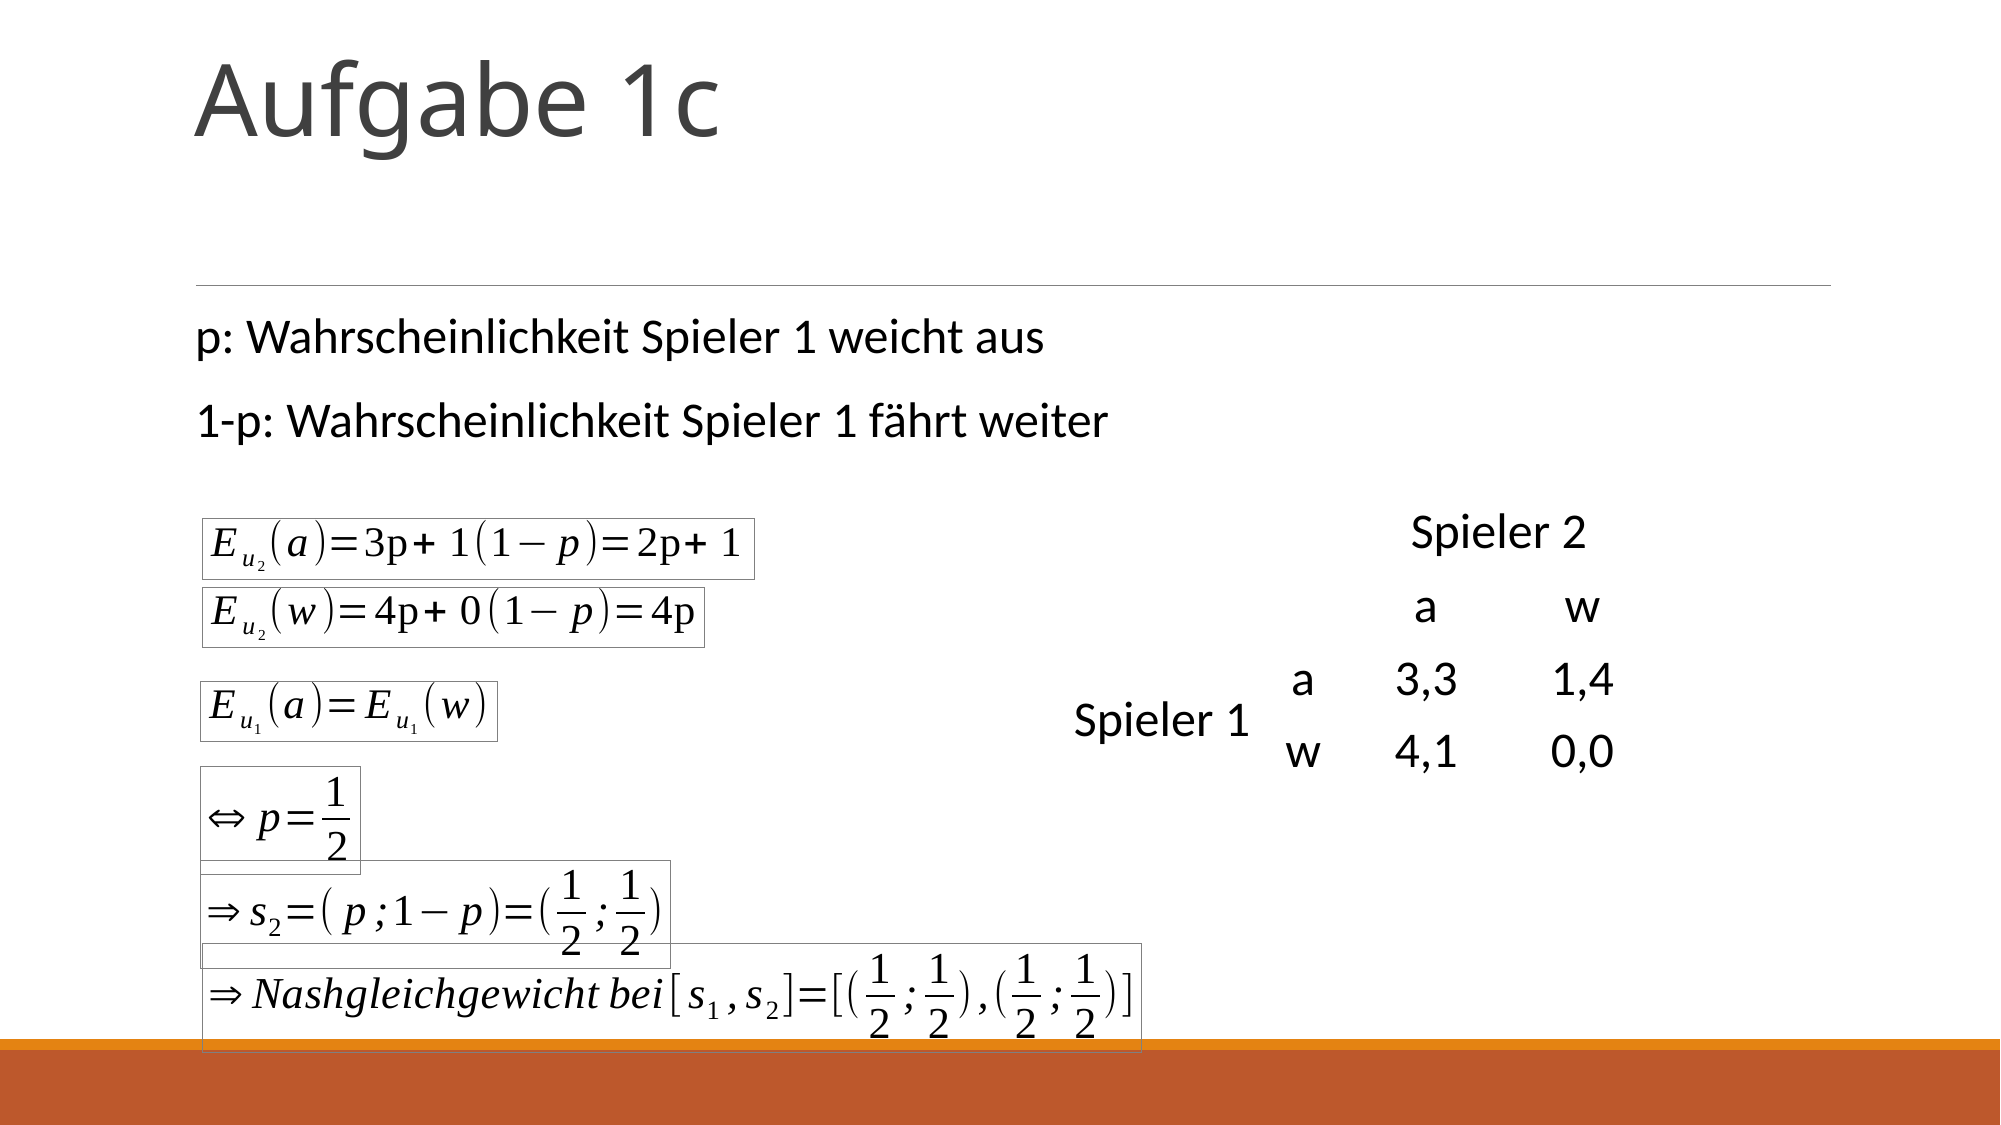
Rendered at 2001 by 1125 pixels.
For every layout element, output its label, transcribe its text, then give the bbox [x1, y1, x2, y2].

table_cell Spieler 1 [1068, 651, 1264, 797]
text_box p: Wahrscheinlichkeit Spieler 1 weicht aus 1-p: Wahrscheinlichkeit Spieler 1 fährt weiter [180, 302, 1831, 963]
chart [203, 519, 758, 582]
table_cell 1,4 [1509, 651, 1655, 724]
table_header Spieler 2 [1343, 505, 1655, 578]
table_cell w [1264, 724, 1343, 797]
picture [202, 587, 705, 648]
title Aufgabe 1c [179, 47, 1830, 286]
picture [200, 766, 1142, 1053]
table_header [1068, 505, 1343, 651]
table_cell a [1343, 578, 1509, 651]
table_cell a [1264, 651, 1343, 724]
chart [200, 682, 500, 745]
picture [200, 681, 498, 742]
picture [202, 518, 755, 580]
table_cell 0,0 [1509, 724, 1655, 797]
table_cell 3,3 [1343, 651, 1509, 724]
chart [203, 588, 707, 651]
table_cell 4,1 [1343, 724, 1509, 797]
table_cell w [1509, 578, 1655, 651]
